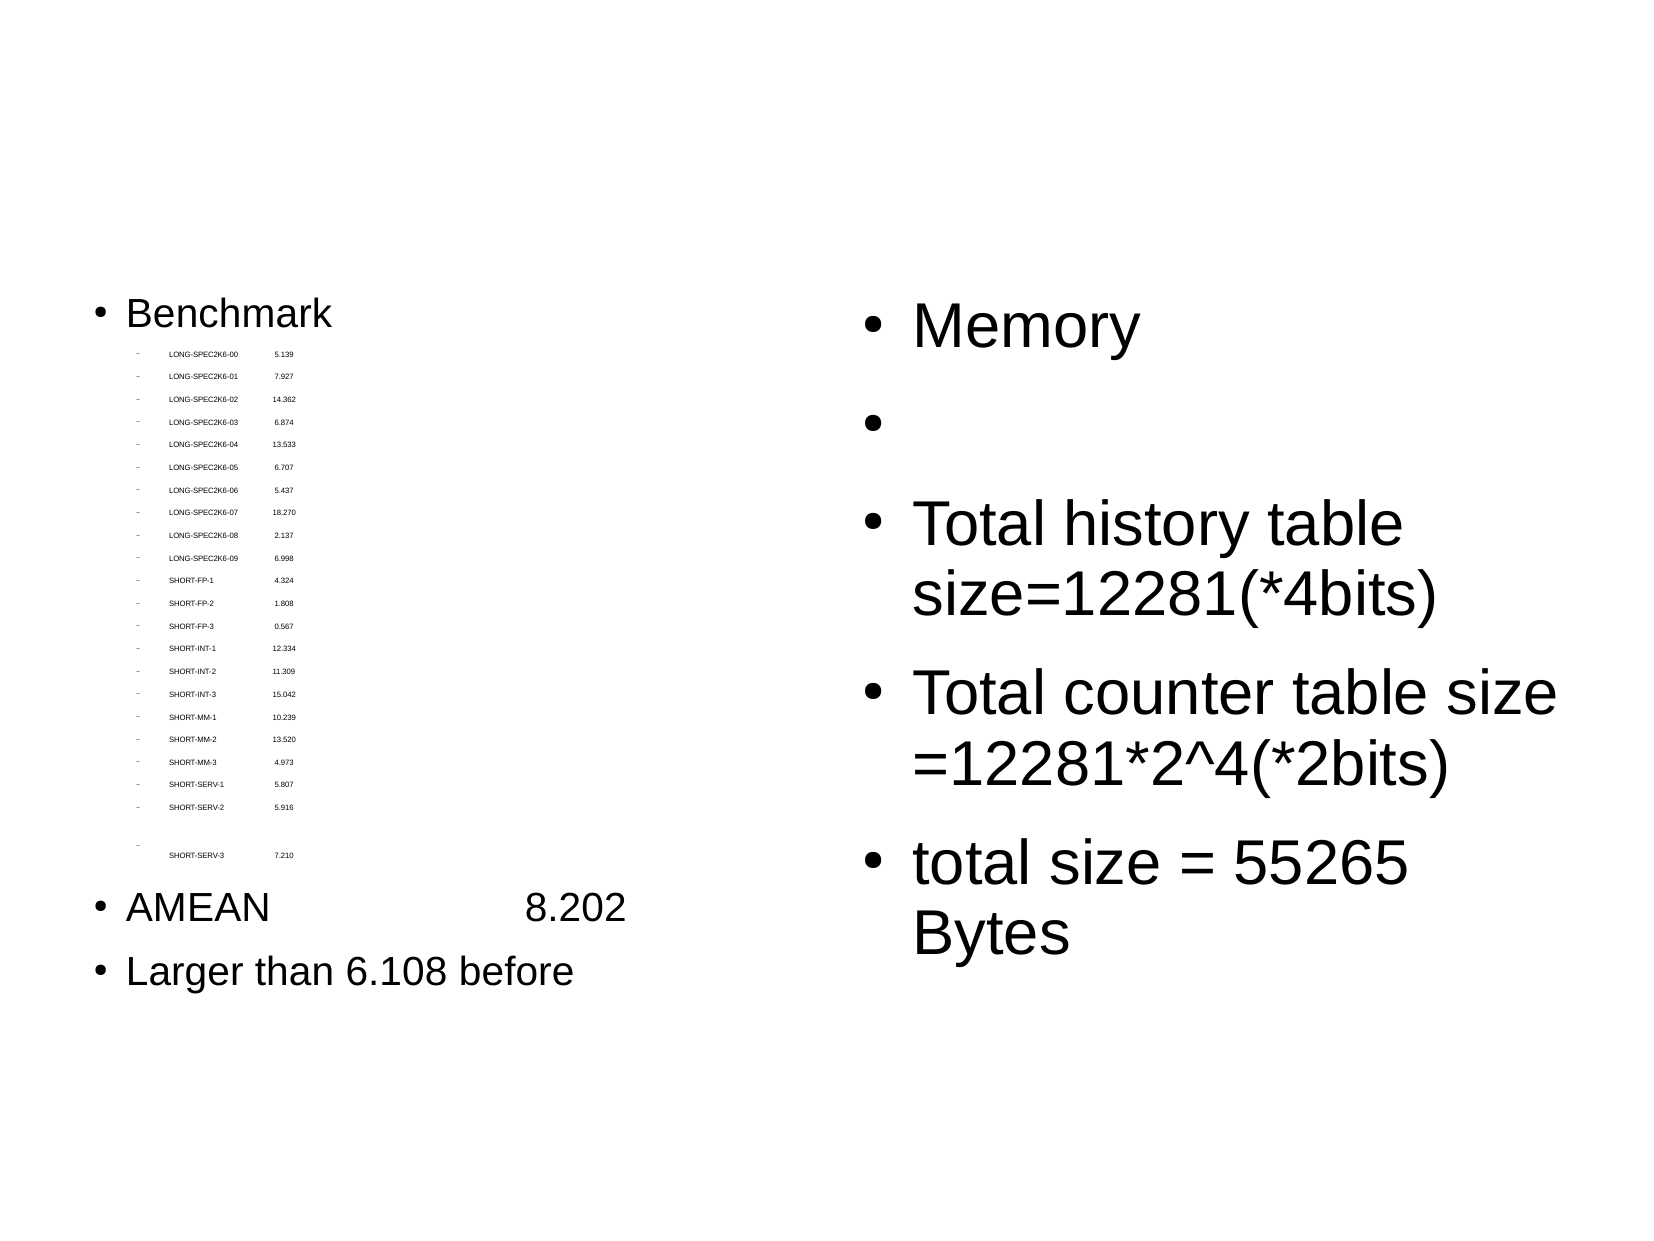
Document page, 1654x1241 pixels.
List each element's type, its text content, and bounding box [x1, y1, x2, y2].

list Benchmark LONG-SPEC2K6-00 5.139 LONG-SPEC2K6-01 7.927 LONG-SPEC2K6-02 14.362 LONG-SPEC2K6-03 6.874 LONG-SPEC2K6-04 13.533 LONG-SPEC2K6-05 6.707 LONG-SPEC2K6-06 5.437 LONG-SPEC2K6-07 18.270 LONG-SPEC2K6-08 2.137 LONG-SPEC2K6-09 6.998 SHORT-FP-1 4.324 SHORT-FP-2 1.808 SHORT-FP-3 0.567 SHORT-INT-1 12.334 SHORT-INT-2 11.309 SHORT-INT-3 15.042 SHORT-MM-1 10.239 SHORT-MM-2 13.520 SHORT-MM-3 4.973 SHORT-SERV-1 5.807 SHORT-SERV-2 5.916 SHORT-SERV-3 7.210 AMEAN 8.202 Larger than 6.108 before [82, 290, 809, 1010]
list Memory Total history table size=12281(*4bits) Total counter table size =12281*2^4(*2bits) total size = 55265 Bytes [845, 290, 1572, 1010]
